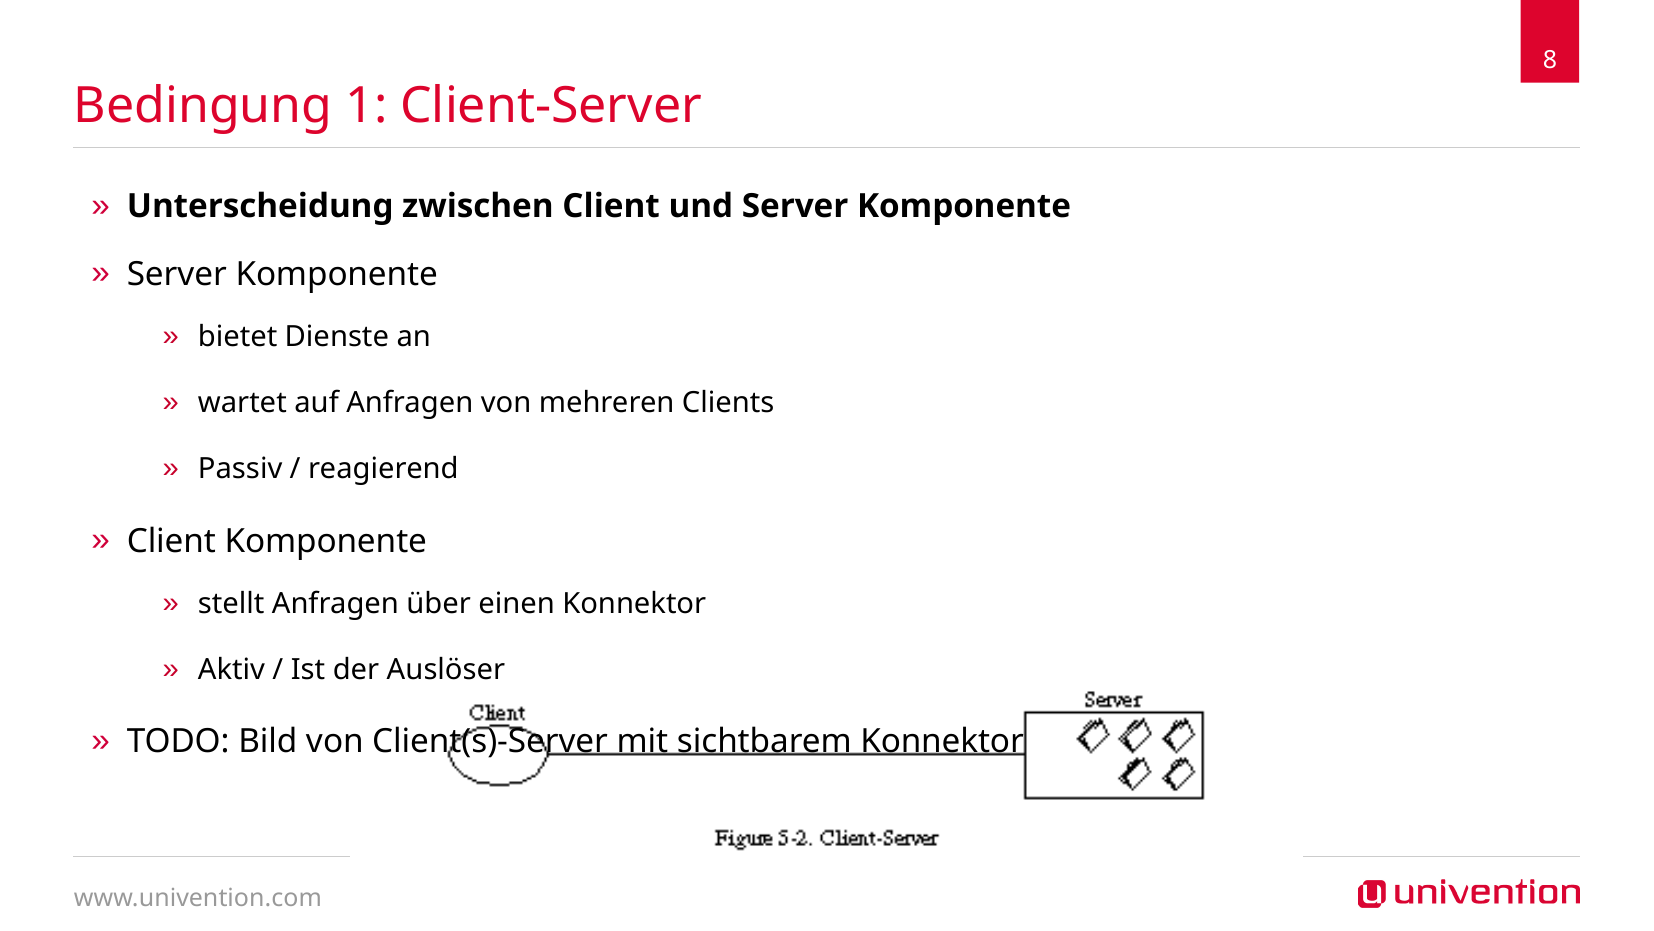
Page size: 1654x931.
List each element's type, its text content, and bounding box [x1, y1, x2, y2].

picture [1358, 879, 1580, 908]
picture [350, 751, 1303, 857]
title Bedingung 1: Client-Server [73, 59, 1580, 148]
list Unterscheidung zwischen Client und Server Komponente Server Komponente bietet Dienste an wartet auf Anfragen von mehreren Clients Passiv / reagierend Client Komponente stellt Anfragen über einen Konnektor Aktiv / Ist der Auslöser TODO: Bild von Client(s)-Server mit sichtbarem Konnektor [73, 159, 1580, 751]
